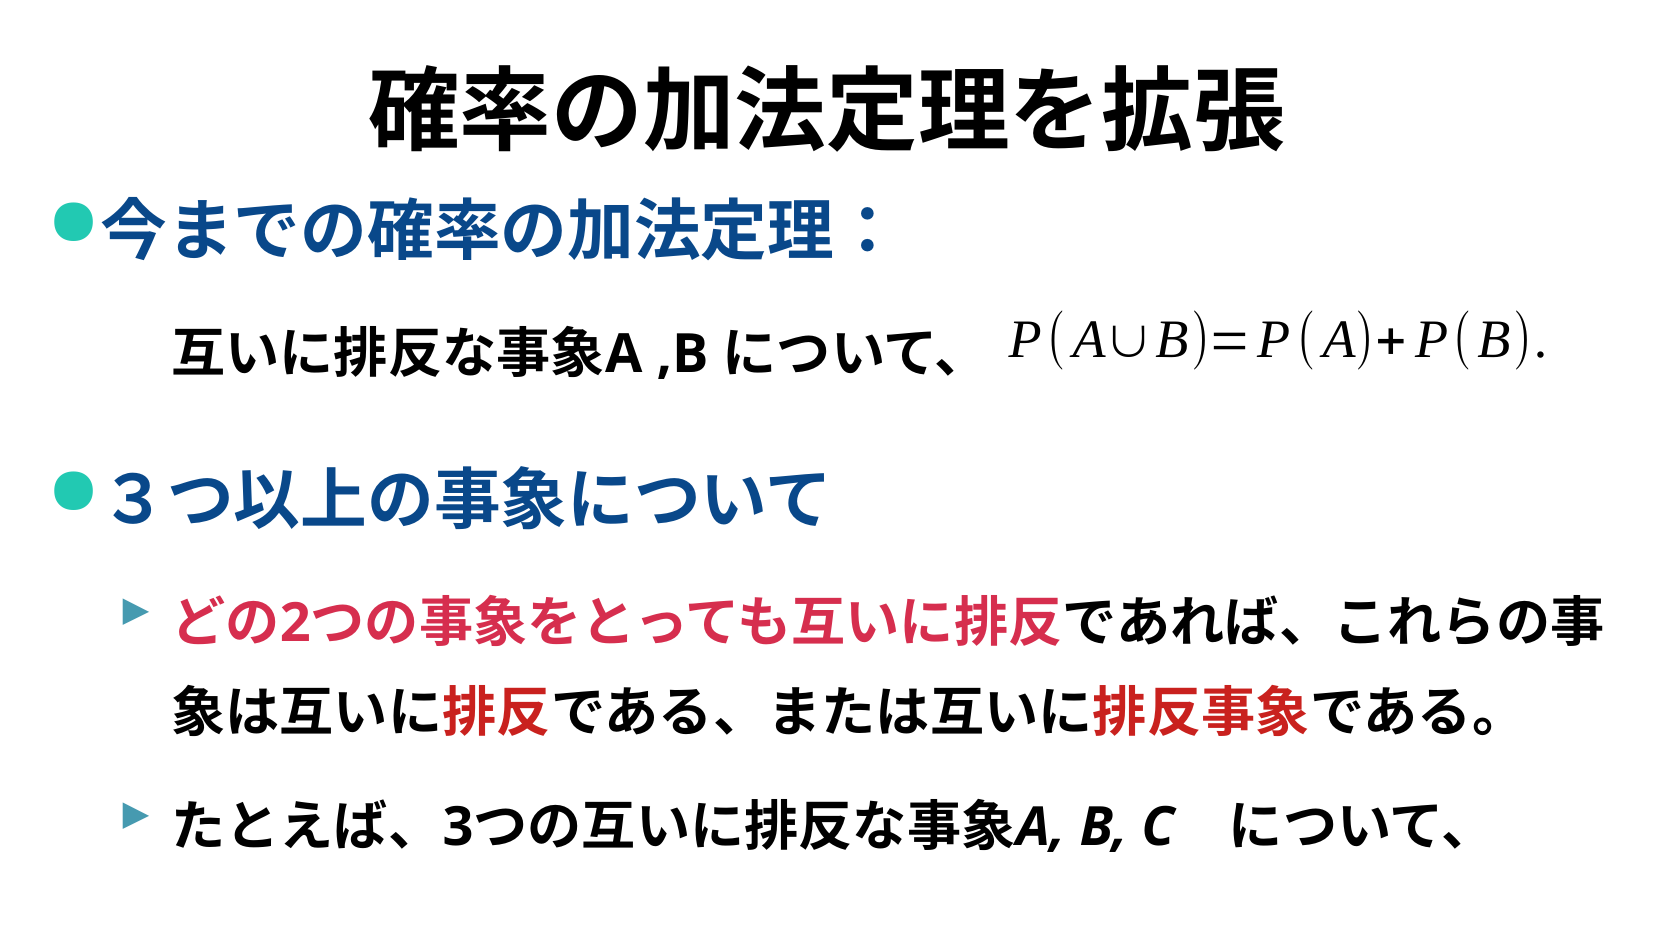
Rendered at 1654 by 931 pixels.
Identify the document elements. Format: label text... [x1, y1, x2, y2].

title 確率の加法定理を拡張 [29, 29, 1625, 177]
chart [1003, 307, 1550, 373]
list 今までの確率の加法定理： 互いに排反な事象A ,B について、 ３つ以上の事象について どの2つの事象をとっても互いに排反であれば、これらの事象は互いに排反である、または互いに排反事象である。 たとえば、3つの互いに排反な事象A, B, C について、 [29, 177, 1625, 916]
